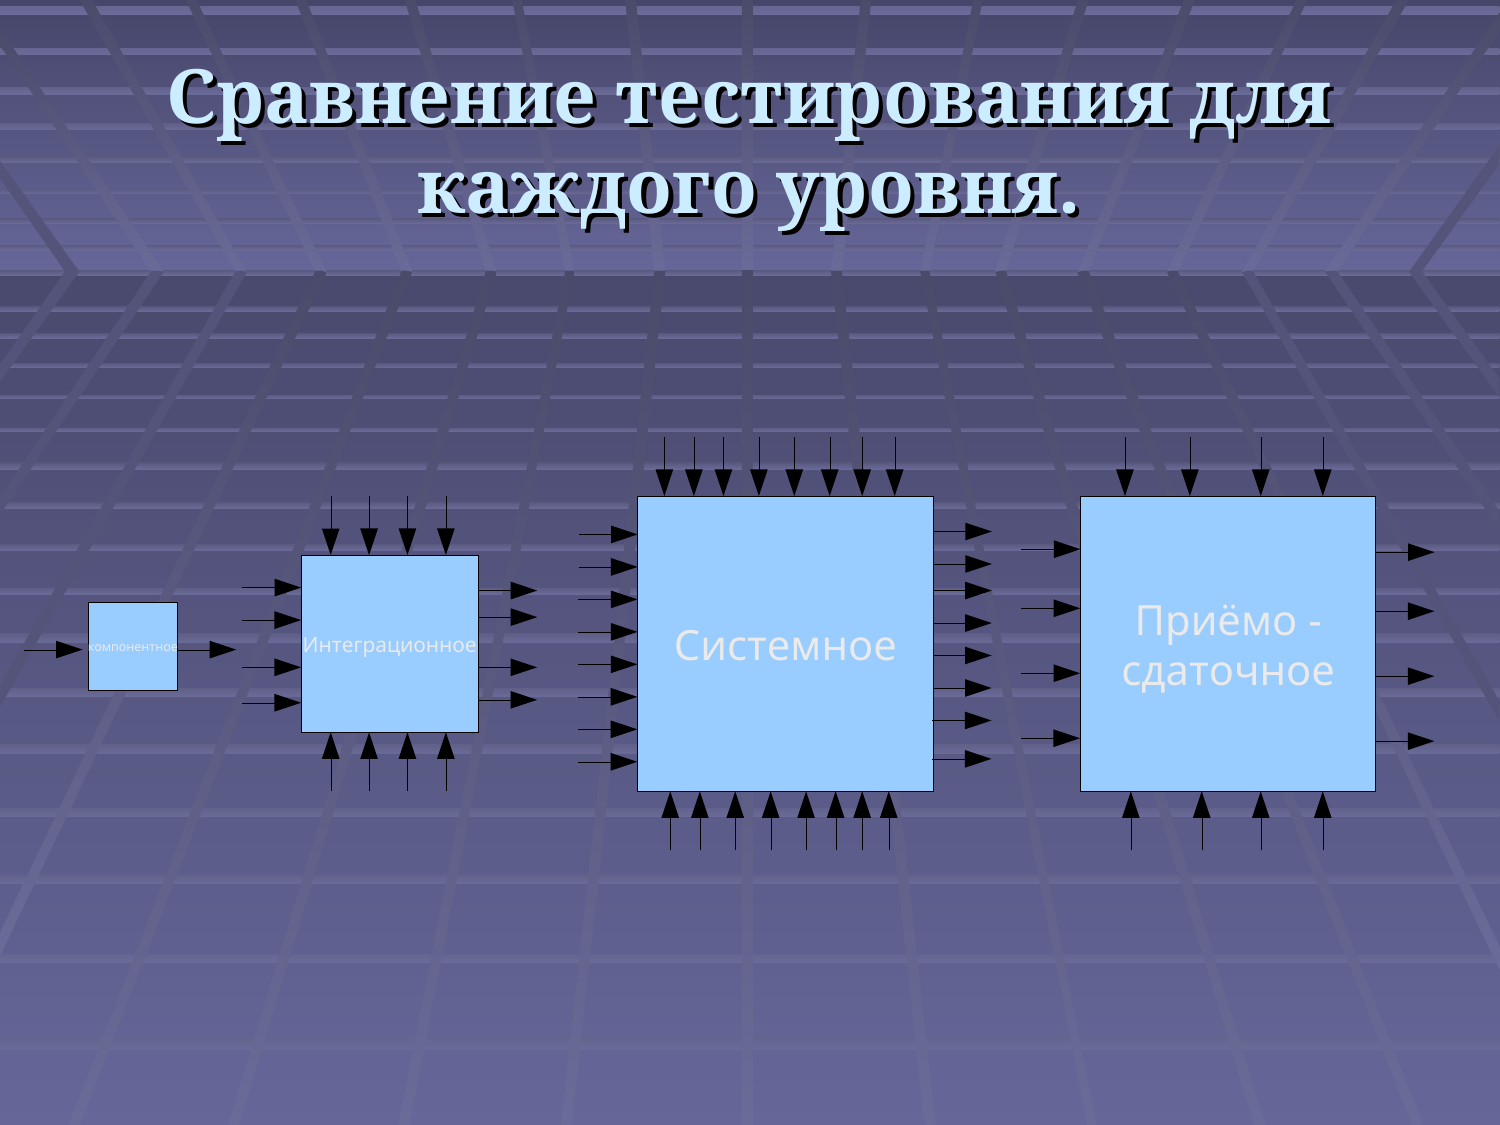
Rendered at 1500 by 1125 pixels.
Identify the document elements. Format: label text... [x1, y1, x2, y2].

title Сравнение тестирования для каждого уровня. [74, 20, 1424, 257]
text_box Интеграционное [301, 555, 479, 733]
text_box компонентное [88, 602, 178, 691]
text_box Системное [637, 496, 934, 792]
text_box Приёмо - сдаточное [1080, 496, 1376, 792]
